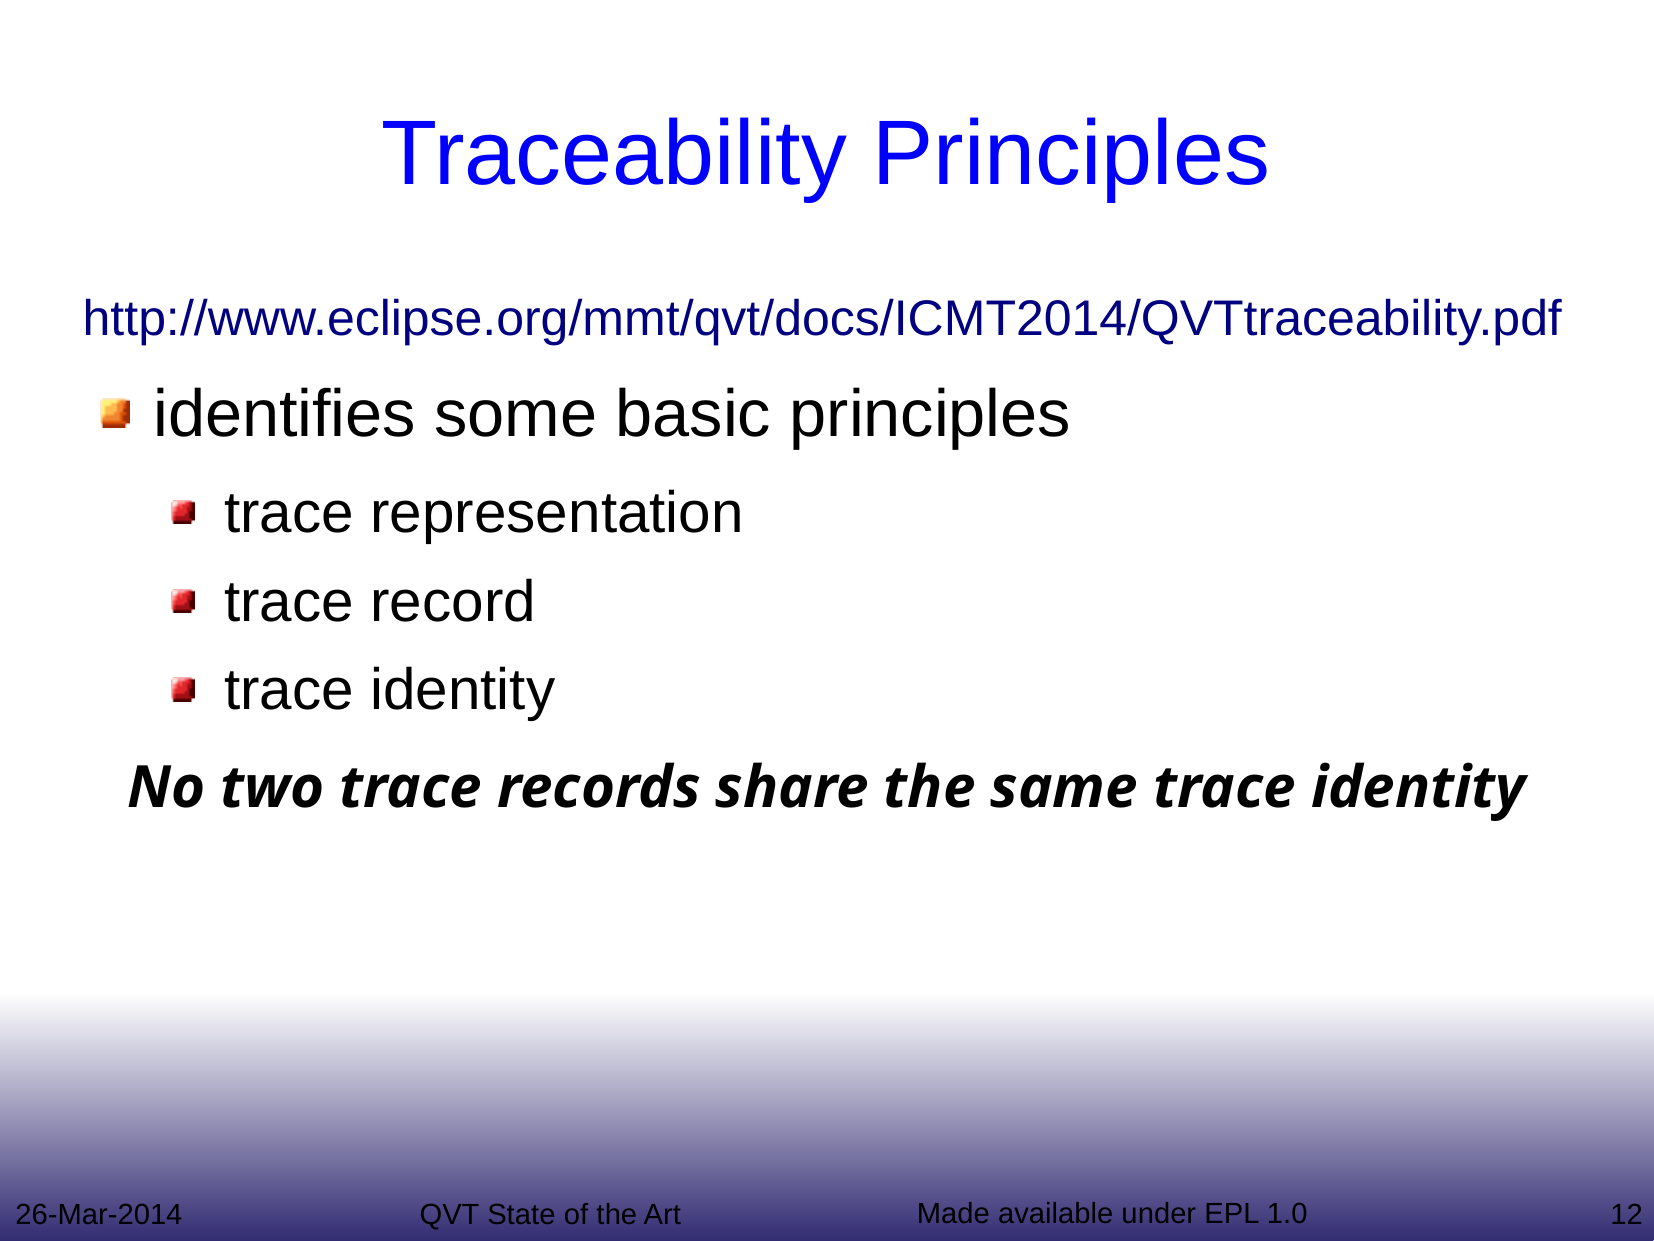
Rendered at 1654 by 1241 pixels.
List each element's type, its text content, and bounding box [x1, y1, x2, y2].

title Traceability Principles [82, 49, 1571, 257]
list http://www.eclipse.org/mmt/qvt/docs/ICMT2014/QVTtraceability.pdf identifies some basic principles trace representation trace record trace identity No two trace records share the same trace identity [82, 290, 1571, 1109]
